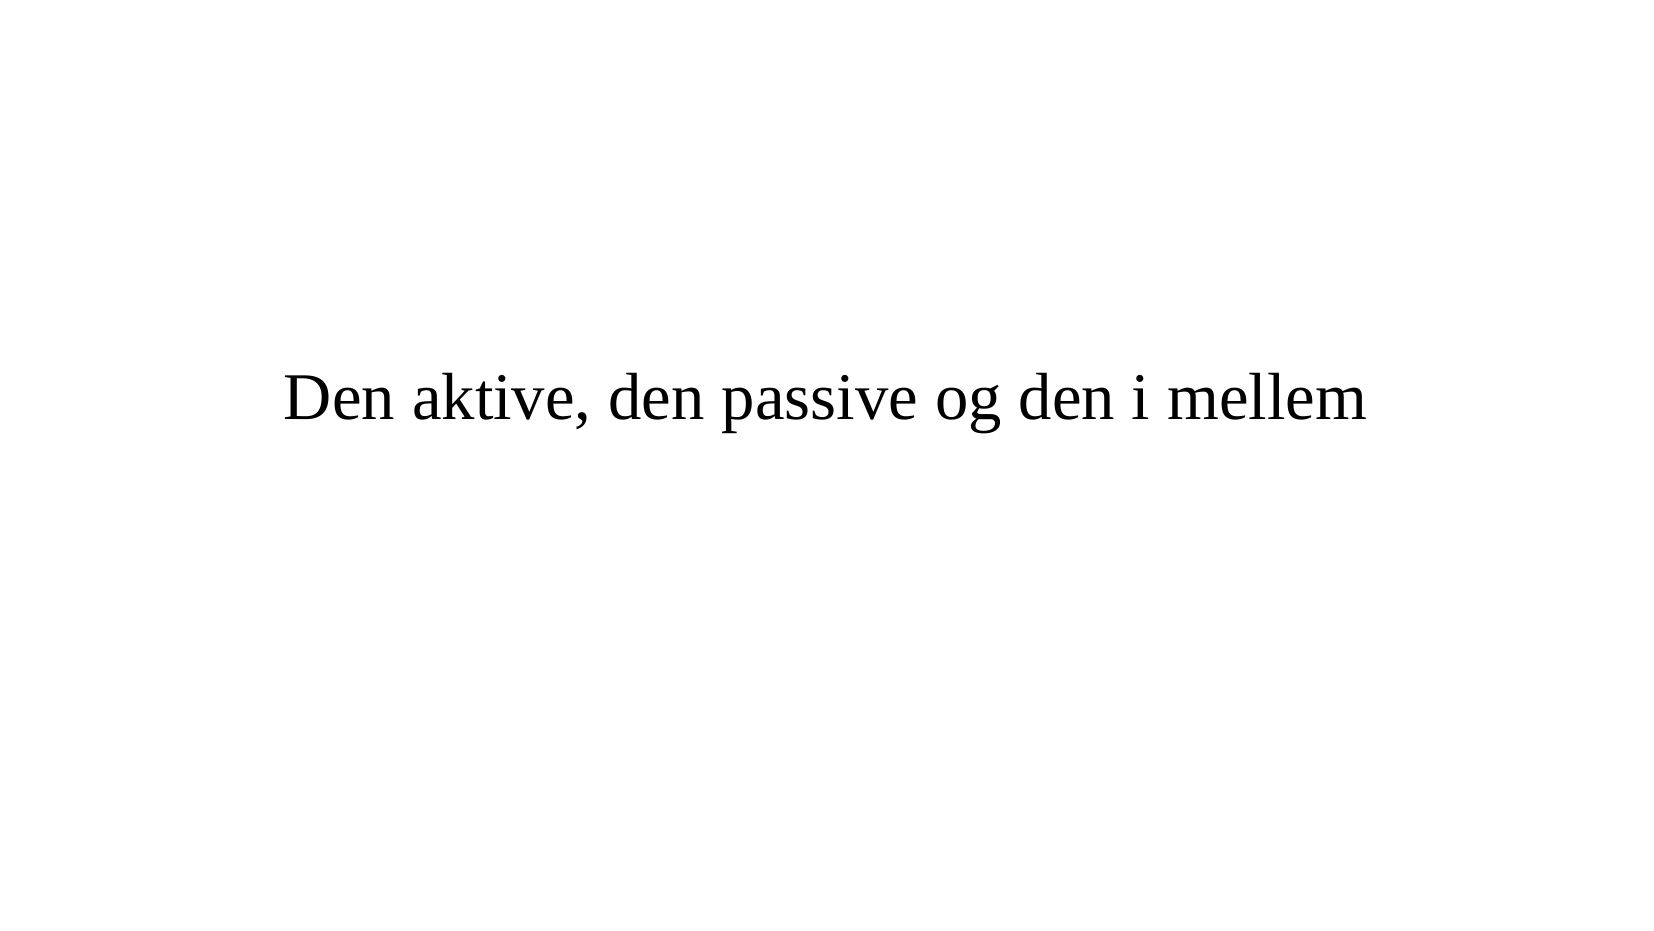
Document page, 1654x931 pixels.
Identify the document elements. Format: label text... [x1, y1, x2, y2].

subtitle Den aktive, den passive og den i mellem [82, 37, 1571, 757]
